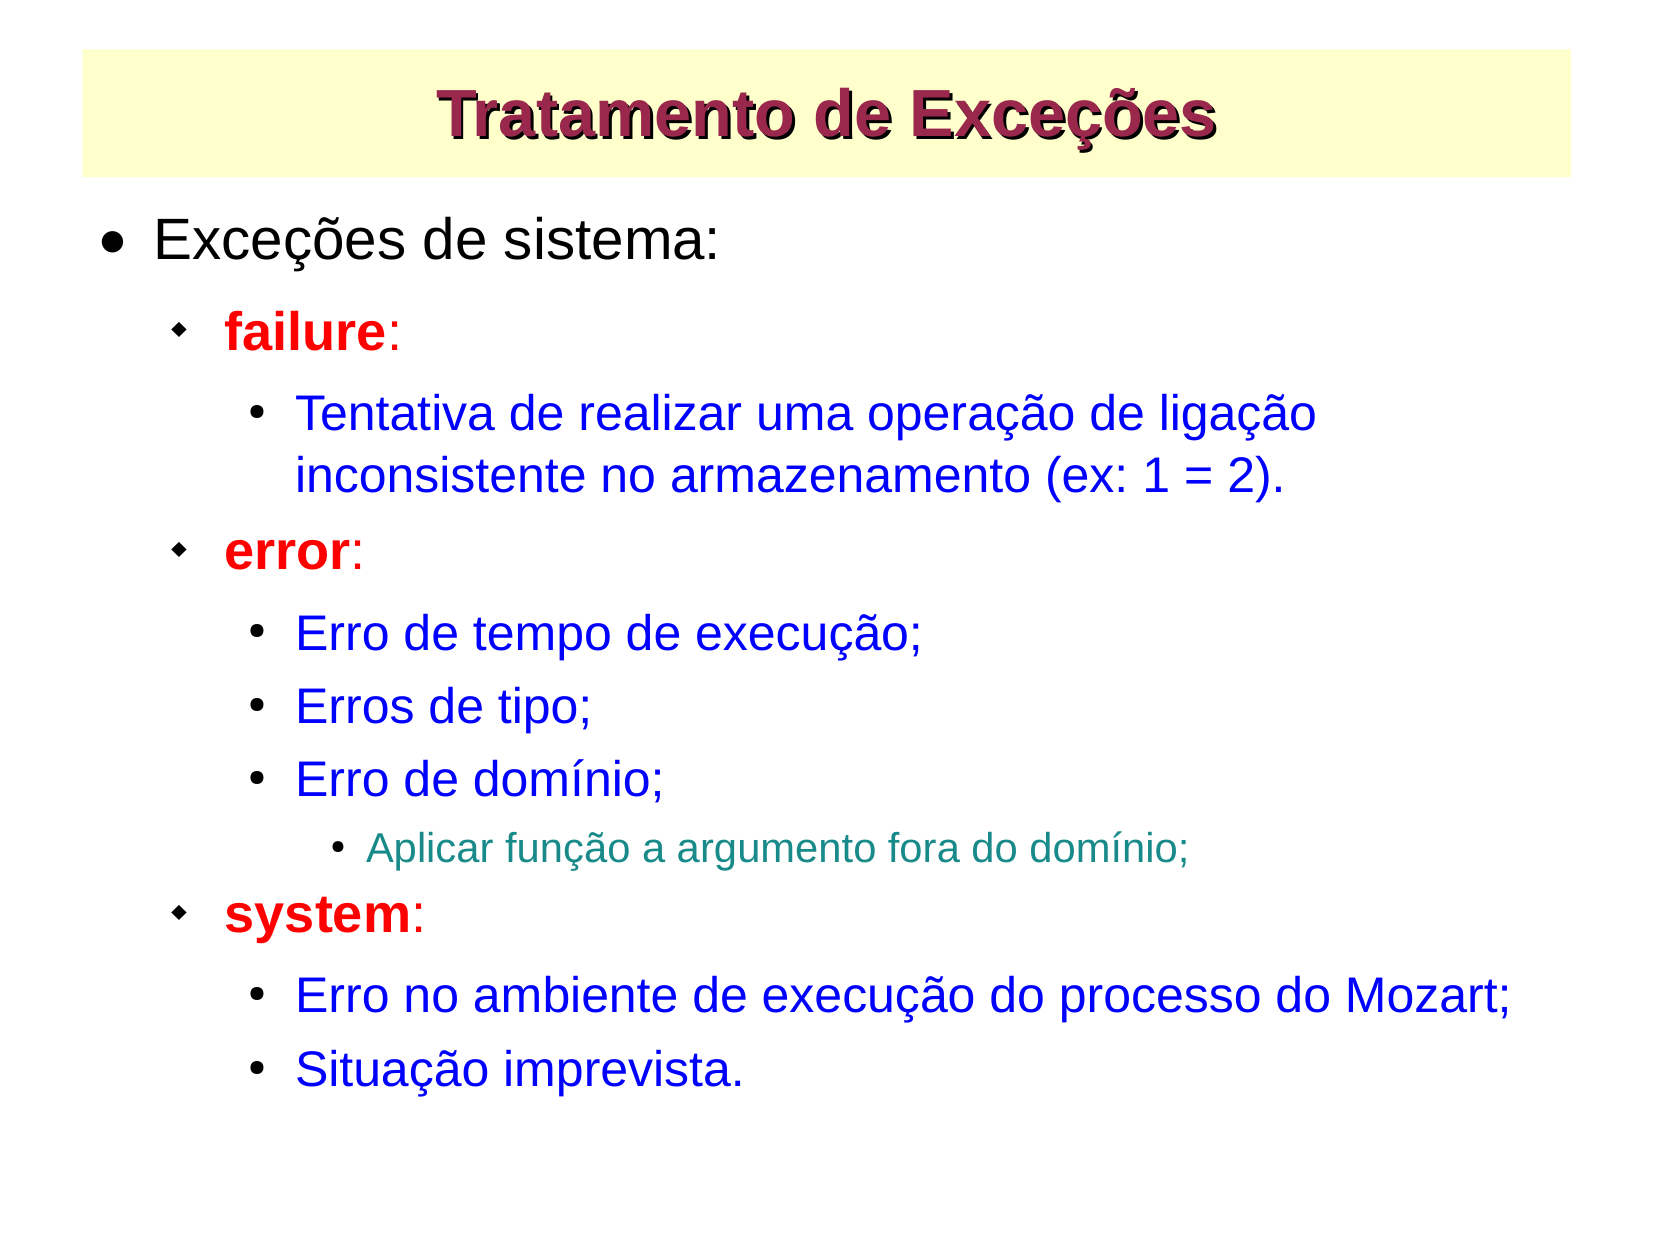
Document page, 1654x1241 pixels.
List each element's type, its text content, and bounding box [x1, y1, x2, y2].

title Tratamento de Exceções [82, 49, 1571, 178]
list Exceções de sistema: failure: Tentativa de realizar uma operação de ligação inconsistente no armazenamento (ex: 1 = 2). error: Erro de tempo de execução; Erros de tipo; Erro de domínio; Aplicar função a argumento fora do domínio; system: Erro no ambiente de execução do processo do Mozart; Situação imprevista. [82, 206, 1571, 1152]
